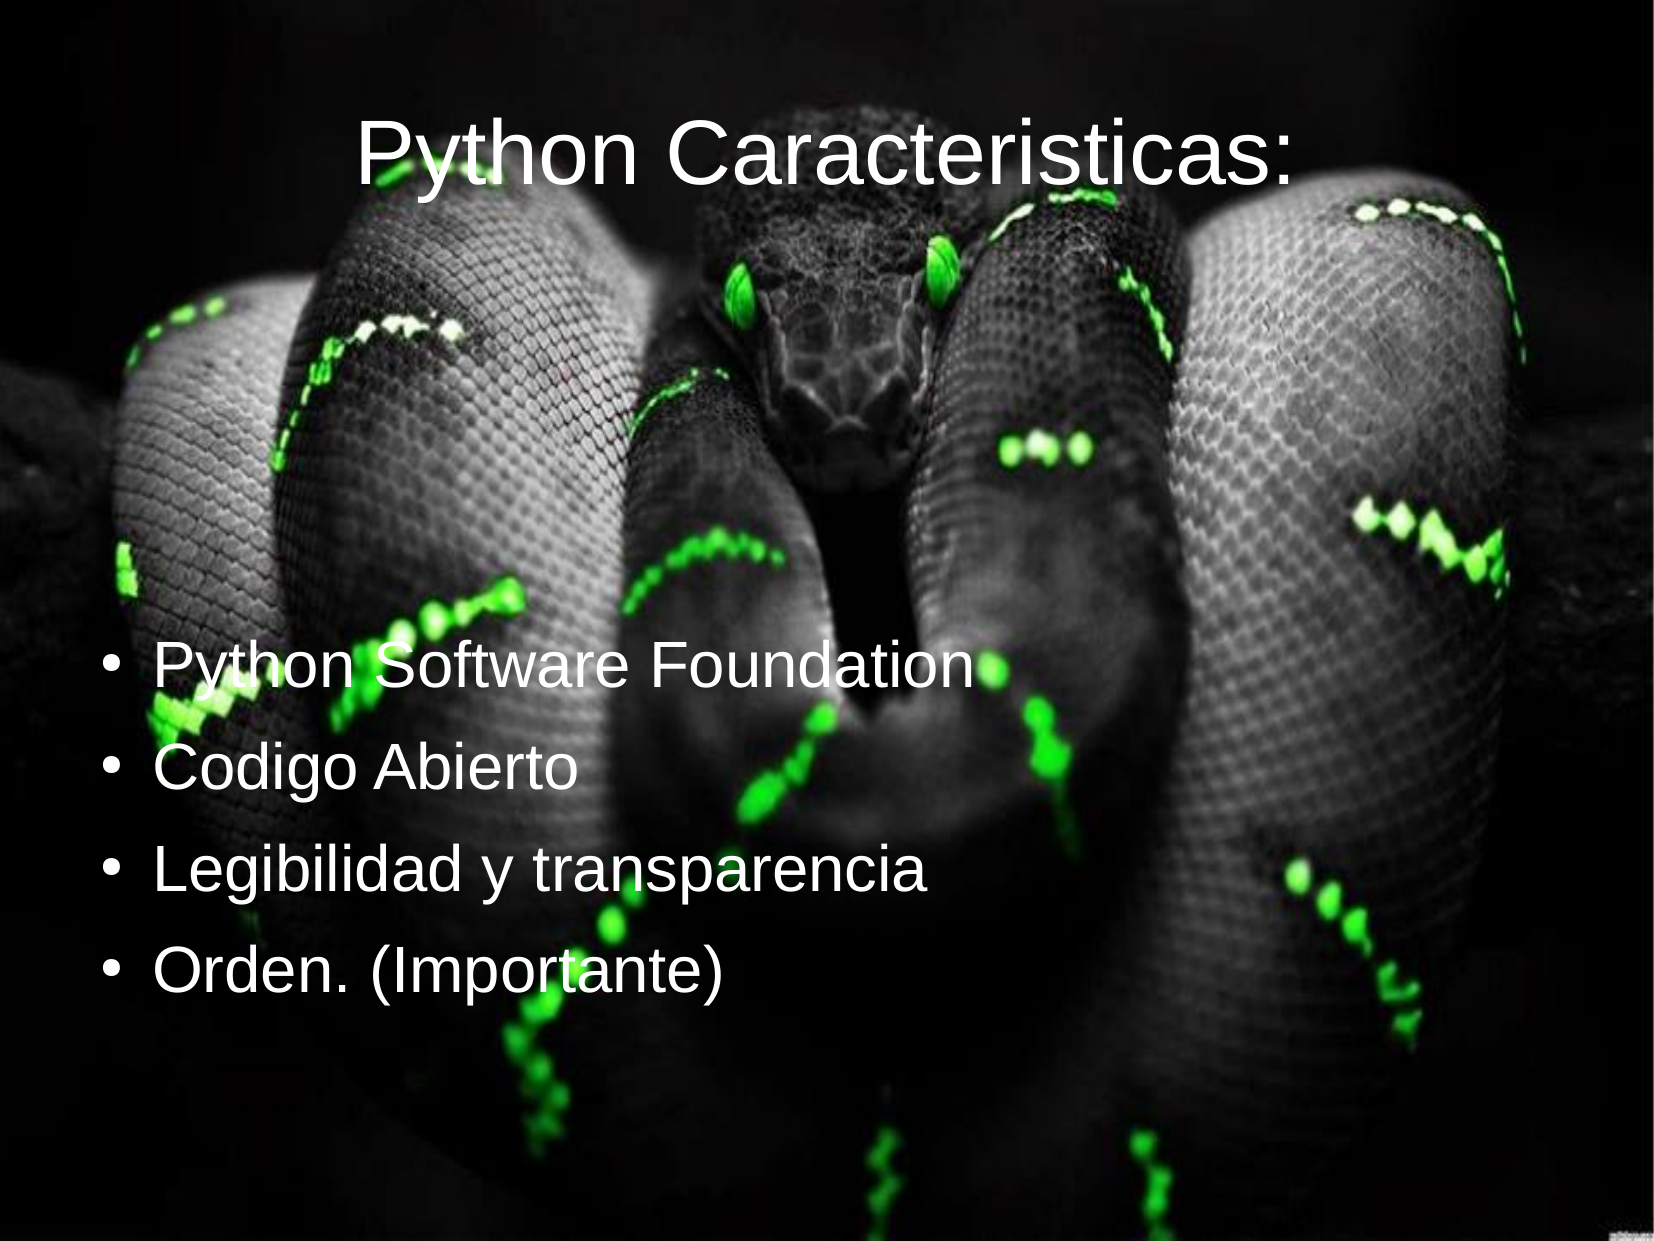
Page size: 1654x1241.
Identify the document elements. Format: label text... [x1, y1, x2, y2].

list Python Software Foundation Codigo Abierto Legibilidad y transparencia Orden. (Importante) [82, 425, 1571, 1010]
picture [0, 0, 1654, 1241]
title Python Caracteristicas: [82, 49, 1571, 257]
